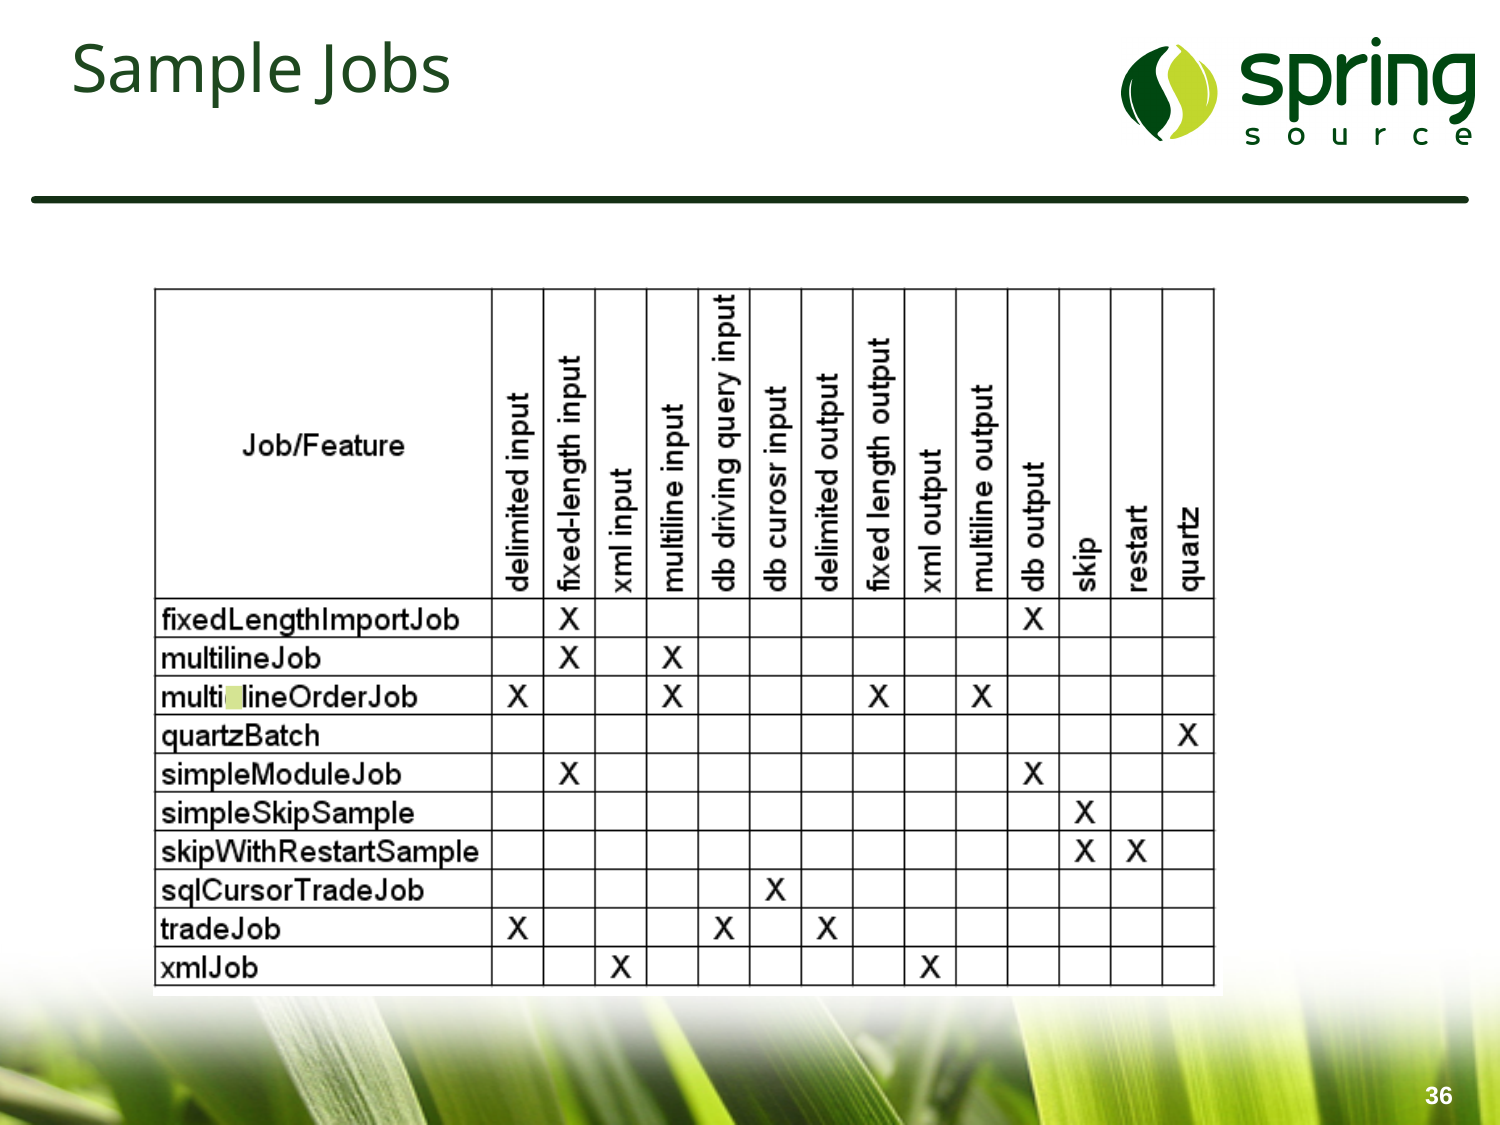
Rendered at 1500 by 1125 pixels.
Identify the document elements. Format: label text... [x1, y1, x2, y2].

picture [0, 287, 1500, 1125]
title Sample Jobs [56, 13, 1090, 177]
picture [1121, 37, 1475, 145]
text_box [225, 685, 243, 710]
